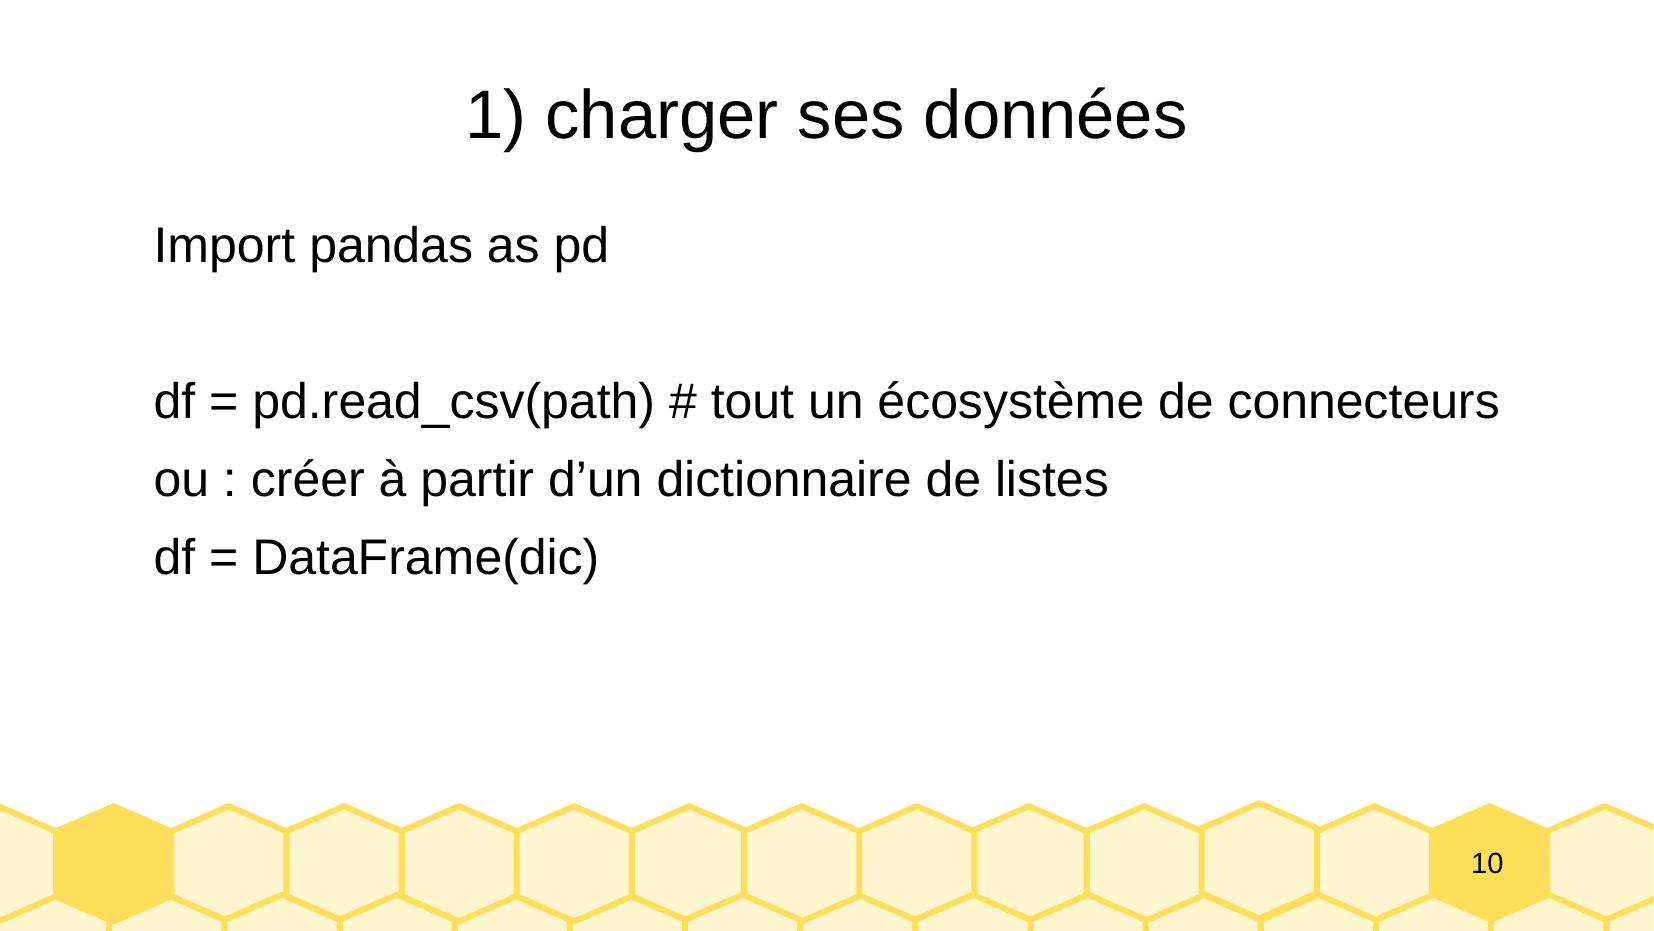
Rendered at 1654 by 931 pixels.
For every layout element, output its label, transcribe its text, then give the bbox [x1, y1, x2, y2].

list Import pandas as pd df = pd.read_csv(path) # tout un écosystème de connecteurs ou : créer à partir d’un dictionnaire de listes df = DataFrame(dic) [82, 217, 1571, 758]
title 1) charger ses données [82, 37, 1571, 193]
